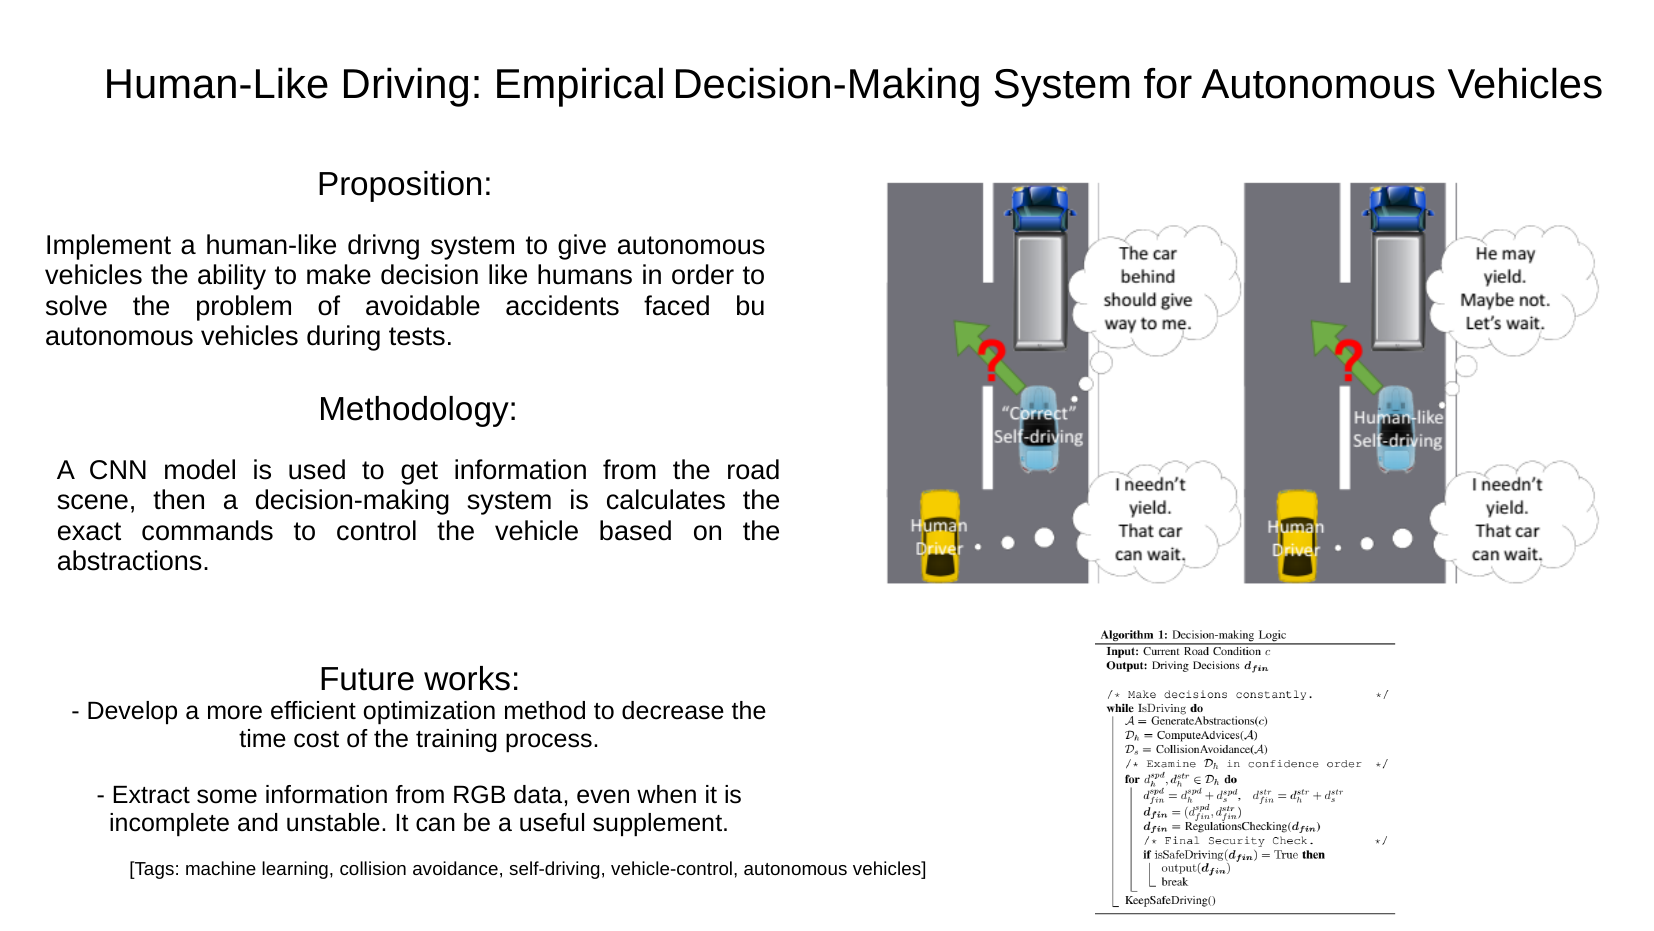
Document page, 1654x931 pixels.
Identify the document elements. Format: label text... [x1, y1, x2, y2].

subtitle Proposition: Implement a human-like drivng system to give autonomous vehicles the ability to make decision like humans in order to solve the problem of avoidable accidents faced bu autonomous vehicles during tests. [45, 165, 766, 406]
title Human-Like Driving: Empirical Decision-Making System for Autonomous Vehicles [45, 0, 1636, 144]
picture [885, 179, 1606, 601]
text_box Methodology: A CNN model is used to get information from the road scene, then a decision-making system is calculates the exact commands to control the vehicle based on the abstractions. [56, 390, 781, 577]
picture [1095, 628, 1396, 916]
text_box [Tags: machine learning, collision avoidance, self-driving, vehicle-control, autonomous vehicles] [114, 851, 942, 888]
text_box Future works: - Develop a more efficient optimization method to decrease the time cost of the training process. - Extract some information from RGB data, even when it is incomplete and unstable. It can be a useful supplement. [45, 660, 796, 841]
